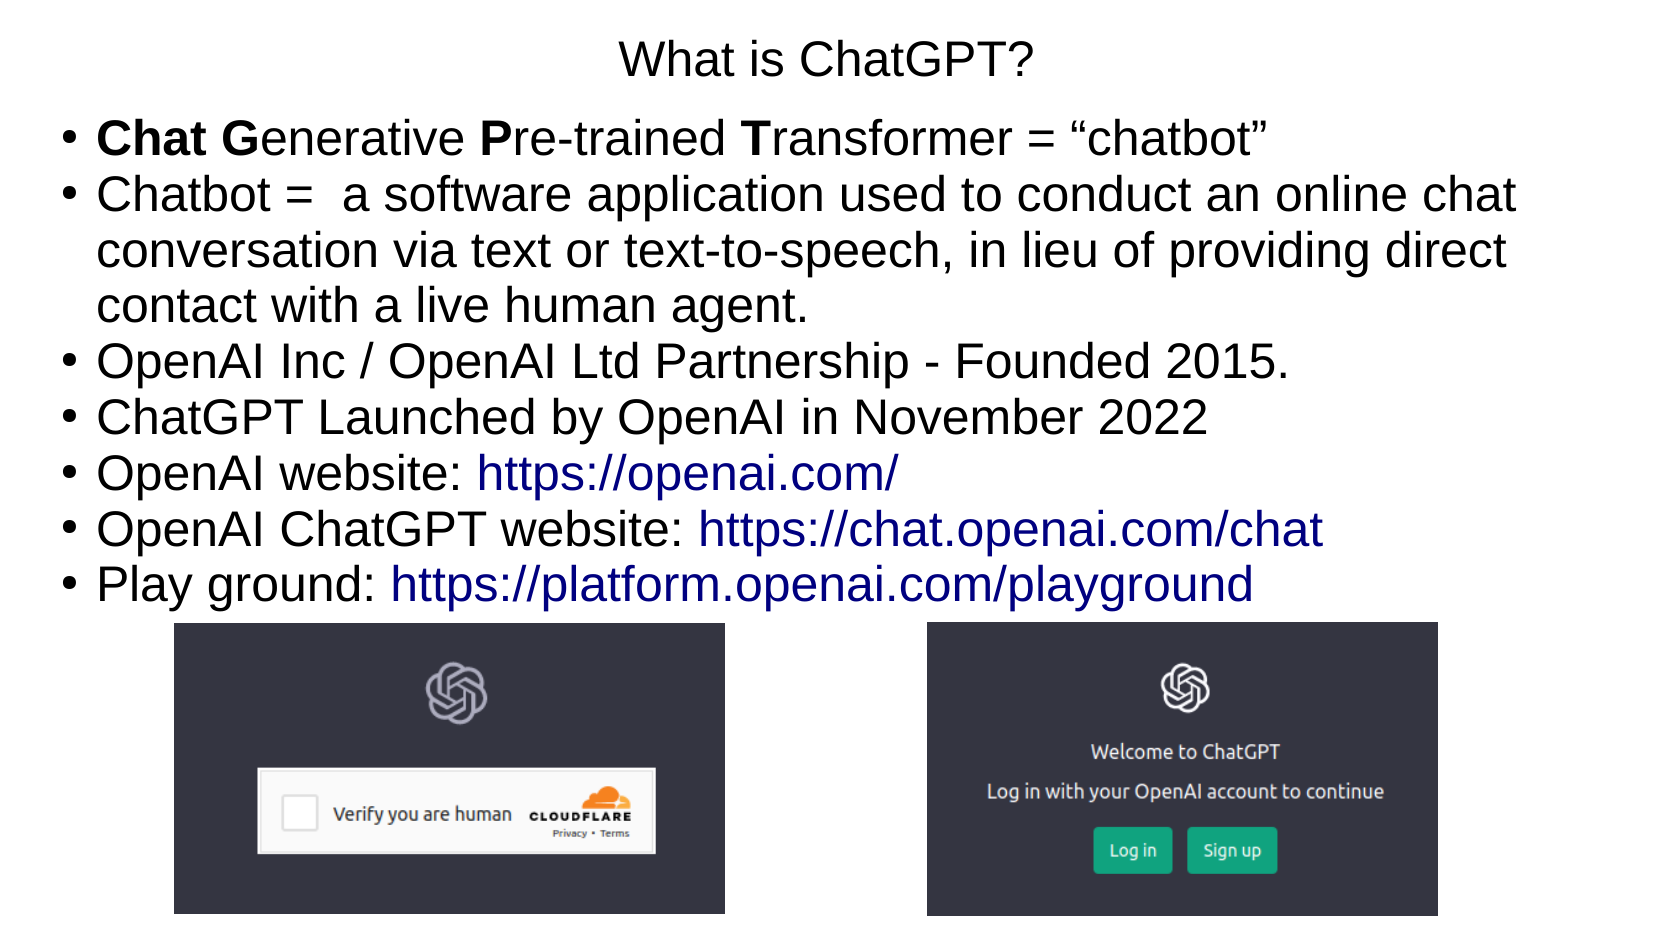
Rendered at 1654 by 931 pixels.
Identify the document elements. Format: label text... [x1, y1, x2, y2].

subtitle Chat Generative Pre-trained Transformer = “chatbot” Chatbot = a software application used to conduct an online chat conversation via text or text-to-speech, in lieu of providing direct contact with a live human agent. OpenAI Inc / OpenAI Ltd Partnership - Founded 2015. ChatGPT Launched by OpenAI in November 2022 OpenAI website: https://openai.com/ OpenAI ChatGPT website: https://chat.openai.com/chat Play ground: https://platform.openai.com/playground [60, 110, 1549, 684]
picture [927, 622, 1438, 916]
picture [174, 623, 725, 915]
title What is ChatGPT? [82, 7, 1571, 111]
